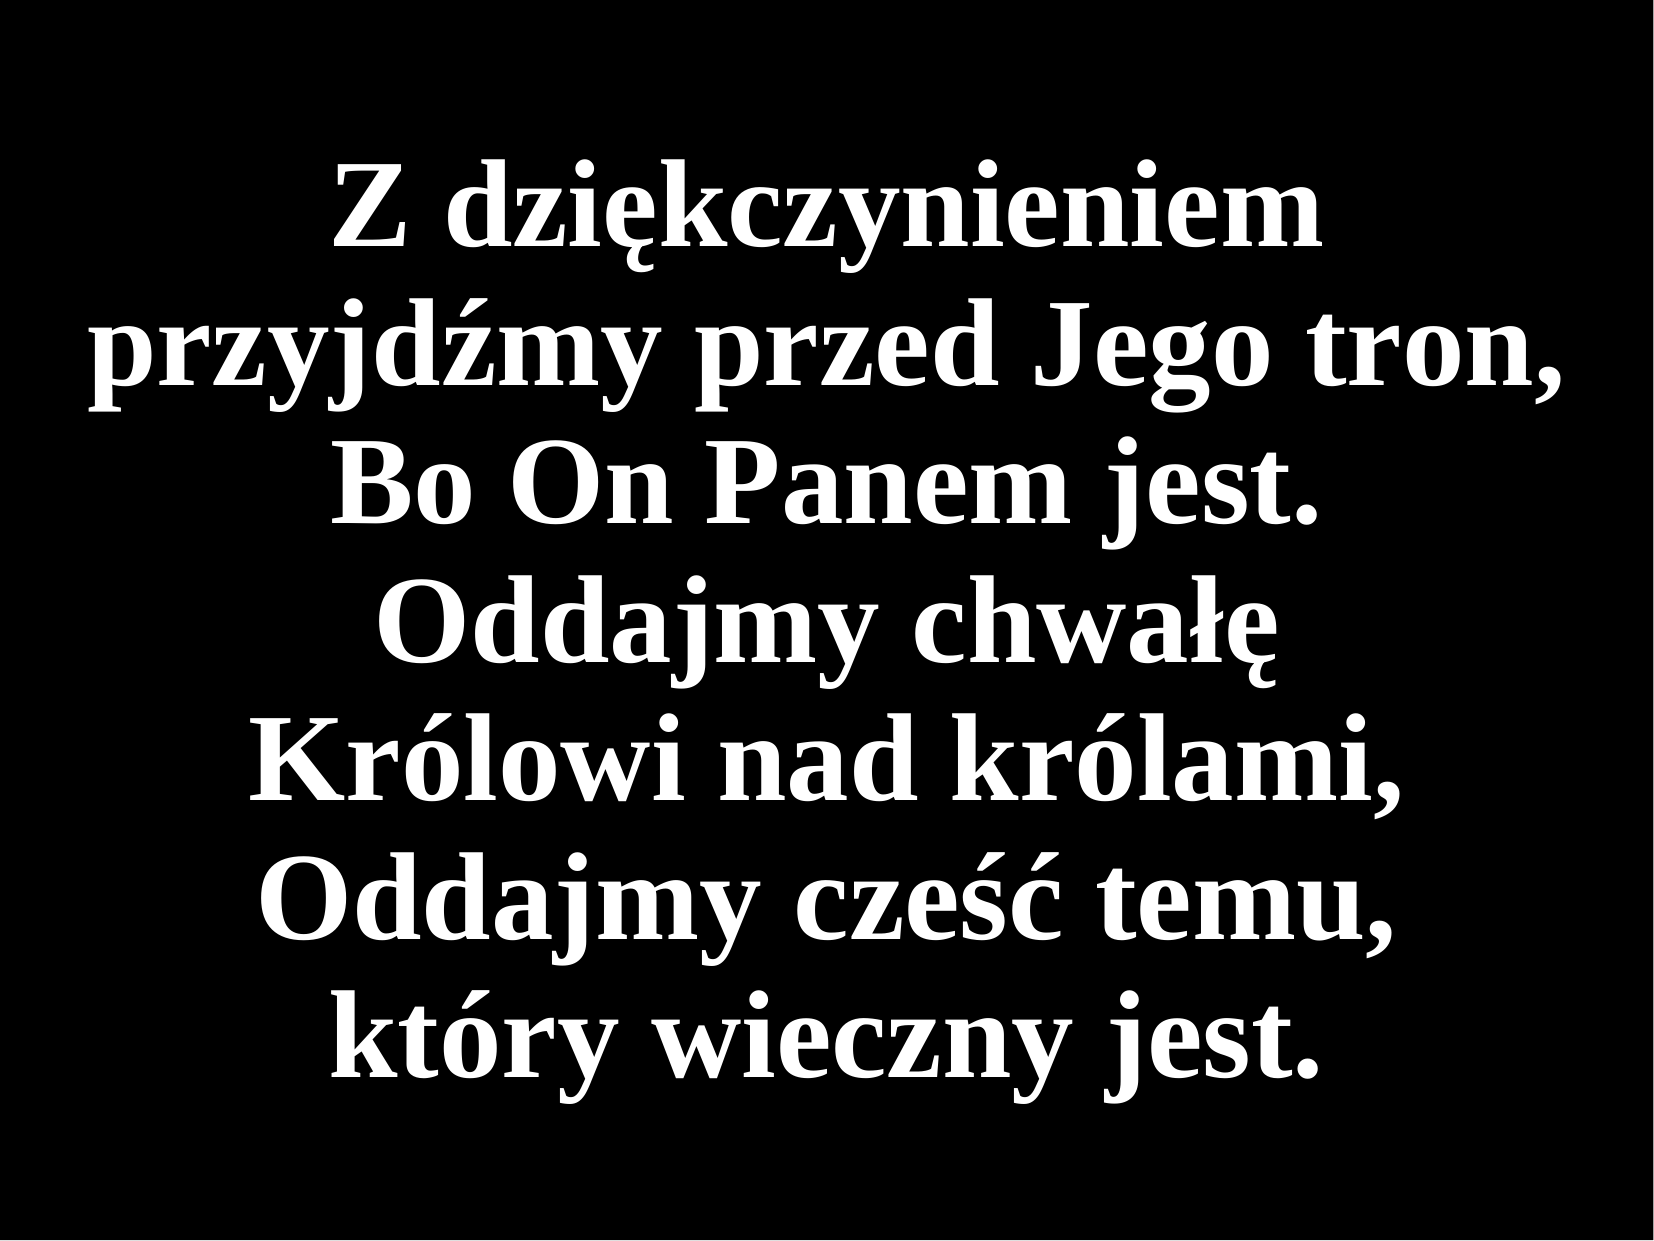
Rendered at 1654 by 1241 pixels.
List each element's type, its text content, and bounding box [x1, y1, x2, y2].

title Z dziękczynieniem przyjdźmy przed Jego tron, Bo On Panem jest. Oddajmy chwałę Królowi nad królami, Oddajmy cześć temu, który wieczny jest. [0, 0, 1654, 1241]
